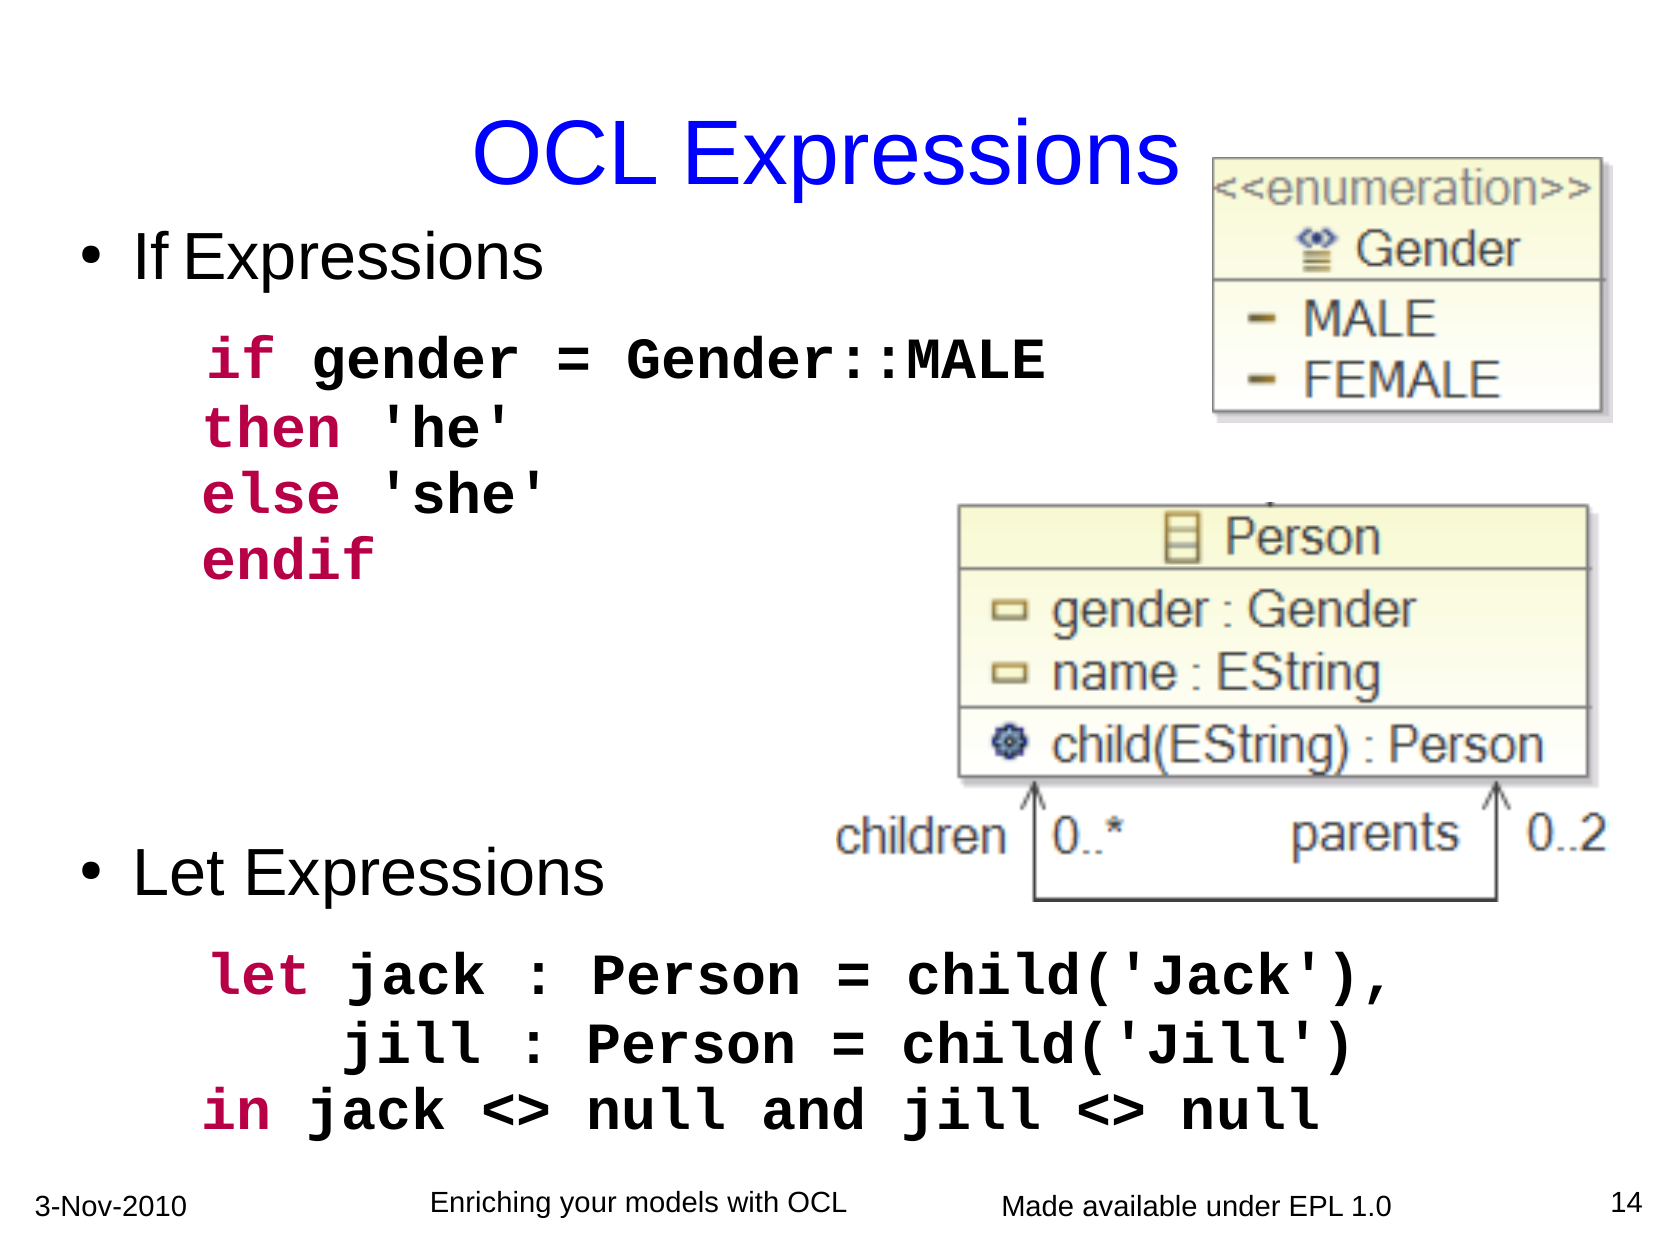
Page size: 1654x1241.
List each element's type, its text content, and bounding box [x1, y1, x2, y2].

picture [1212, 157, 1613, 423]
picture [836, 502, 1609, 902]
list If Expressions if gender = Gender::MALE then 'he' else 'she' endif Let Expressions let jack : Person = child('Jack'), jill : Person = child('Jill') in jack <> null and jill <> null [61, 218, 1571, 1150]
title OCL Expressions [82, 49, 1571, 218]
